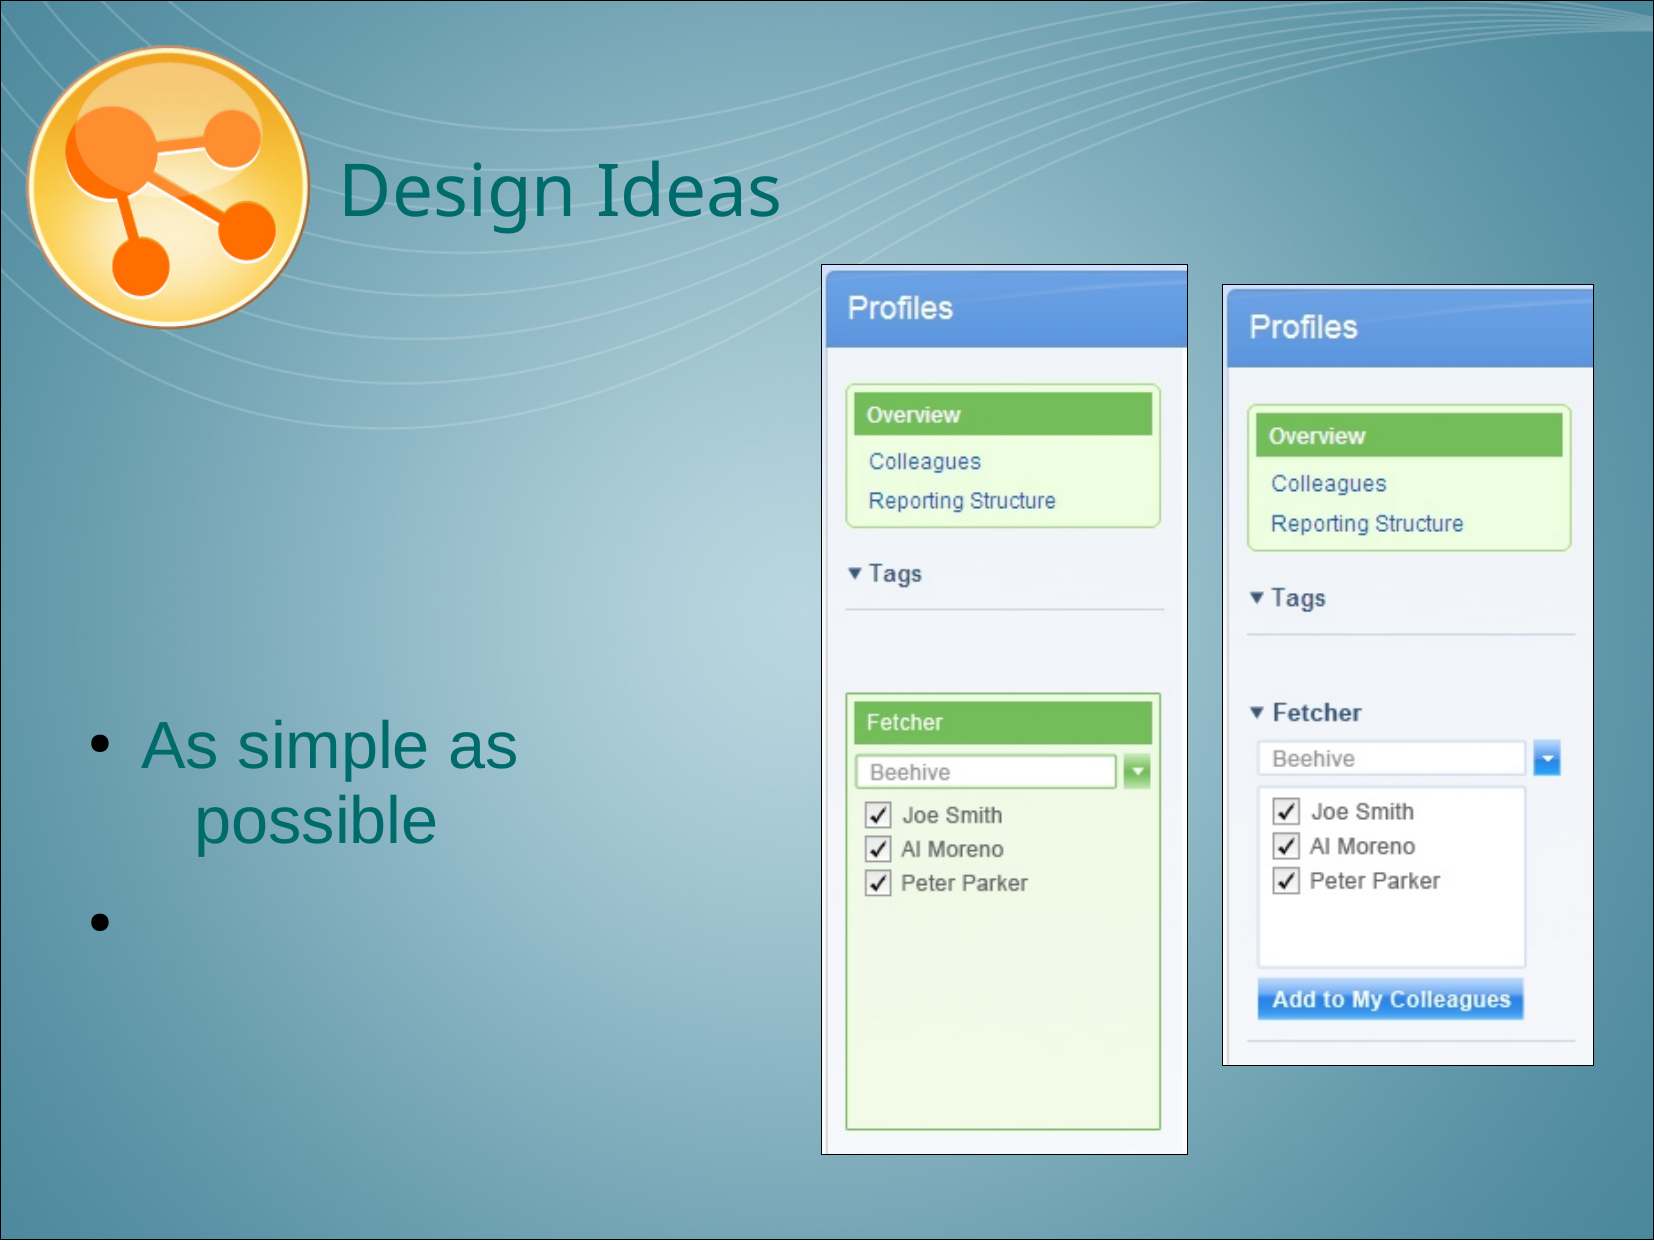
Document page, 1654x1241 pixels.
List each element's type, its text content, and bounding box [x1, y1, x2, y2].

text_box As simple as possible [52, 707, 761, 968]
picture [1, 1, 1653, 1239]
title Design Ideas [338, 35, 1534, 341]
